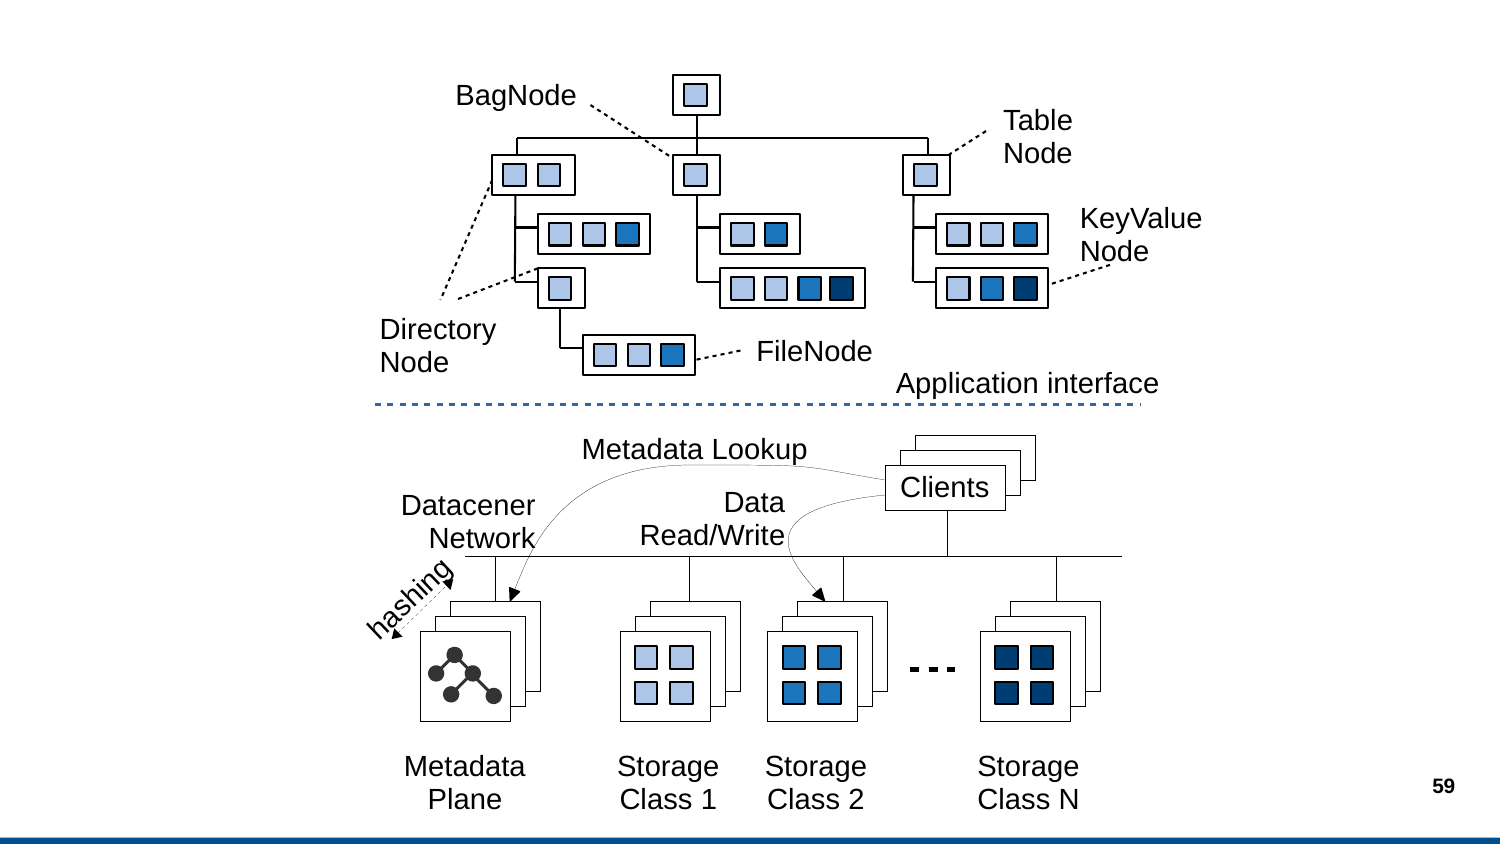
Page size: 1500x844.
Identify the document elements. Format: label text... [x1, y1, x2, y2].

text_box [492, 154, 576, 195]
text_box [549, 222, 572, 246]
text_box FileNode [741, 327, 889, 375]
text_box [1014, 222, 1037, 246]
text_box Data Read/Write [789, 518, 803, 559]
text_box [947, 222, 970, 246]
text_box [798, 277, 821, 300]
text_box Metadata Lookup [629, 466, 823, 474]
text_box Datacener Network [527, 510, 564, 563]
text_box [1014, 277, 1037, 300]
text_box [672, 154, 721, 195]
text_box [672, 74, 721, 116]
text_box Datacener Network [385, 481, 564, 563]
text_box hashing [345, 504, 507, 662]
text_box [900, 435, 1036, 496]
text_box [627, 343, 651, 367]
text_box [620, 601, 741, 722]
text_box [594, 343, 617, 367]
text_box Data Read/Write [624, 478, 803, 559]
text_box [764, 277, 788, 300]
text_box [616, 222, 639, 246]
text_box KeyValue Node [1065, 195, 1228, 276]
text_box [661, 343, 684, 367]
text_box [980, 601, 1101, 722]
text_box [764, 222, 788, 246]
text_box Clients [885, 465, 1006, 511]
text_box [731, 222, 754, 246]
text_box Directory Node [364, 305, 512, 387]
text_box Table Node [988, 96, 1096, 177]
text_box [947, 277, 970, 300]
text_box Metadata Lookup [566, 425, 823, 474]
text_box [830, 277, 853, 300]
text_box [582, 222, 606, 246]
text_box Metadata Plane [389, 742, 567, 824]
text_box [537, 268, 586, 309]
text_box Application interface [880, 359, 1175, 408]
text_box [903, 154, 951, 195]
text_box Storage Class 2 [750, 742, 883, 824]
text_box Storage Class 1 [602, 742, 736, 824]
text_box [731, 277, 754, 300]
text_box [980, 277, 1004, 300]
text_box [767, 601, 888, 722]
text_box [980, 222, 1004, 246]
text_box BagNode [440, 71, 696, 133]
text_box Storage Class N [962, 743, 1096, 824]
text_box [420, 601, 541, 722]
